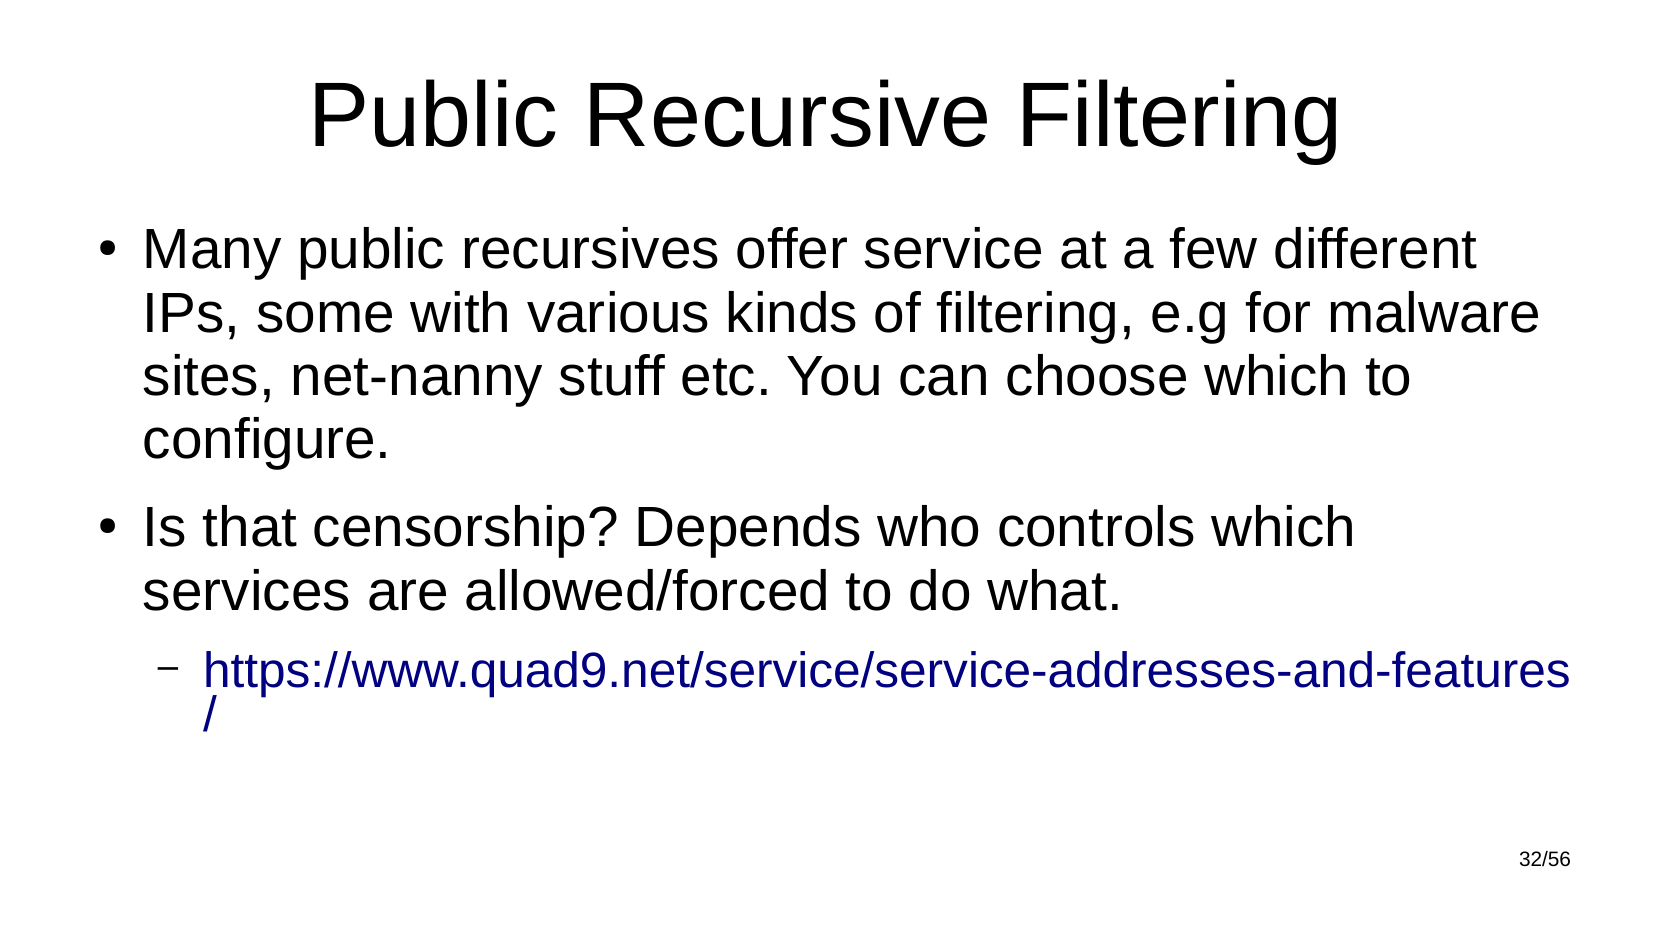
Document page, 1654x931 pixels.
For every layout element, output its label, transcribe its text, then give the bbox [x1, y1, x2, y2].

list Many public recursives offer service at a few different IPs, some with various kinds of filtering, e.g for malware sites, net-nanny stuff etc. You can choose which to configure. Is that censorship? Depends who controls which services are allowed/forced to do what. https://www.quad9.net/service/service-addresses-and-features/ [82, 217, 1571, 758]
title Public Recursive Filtering [82, 37, 1571, 193]
